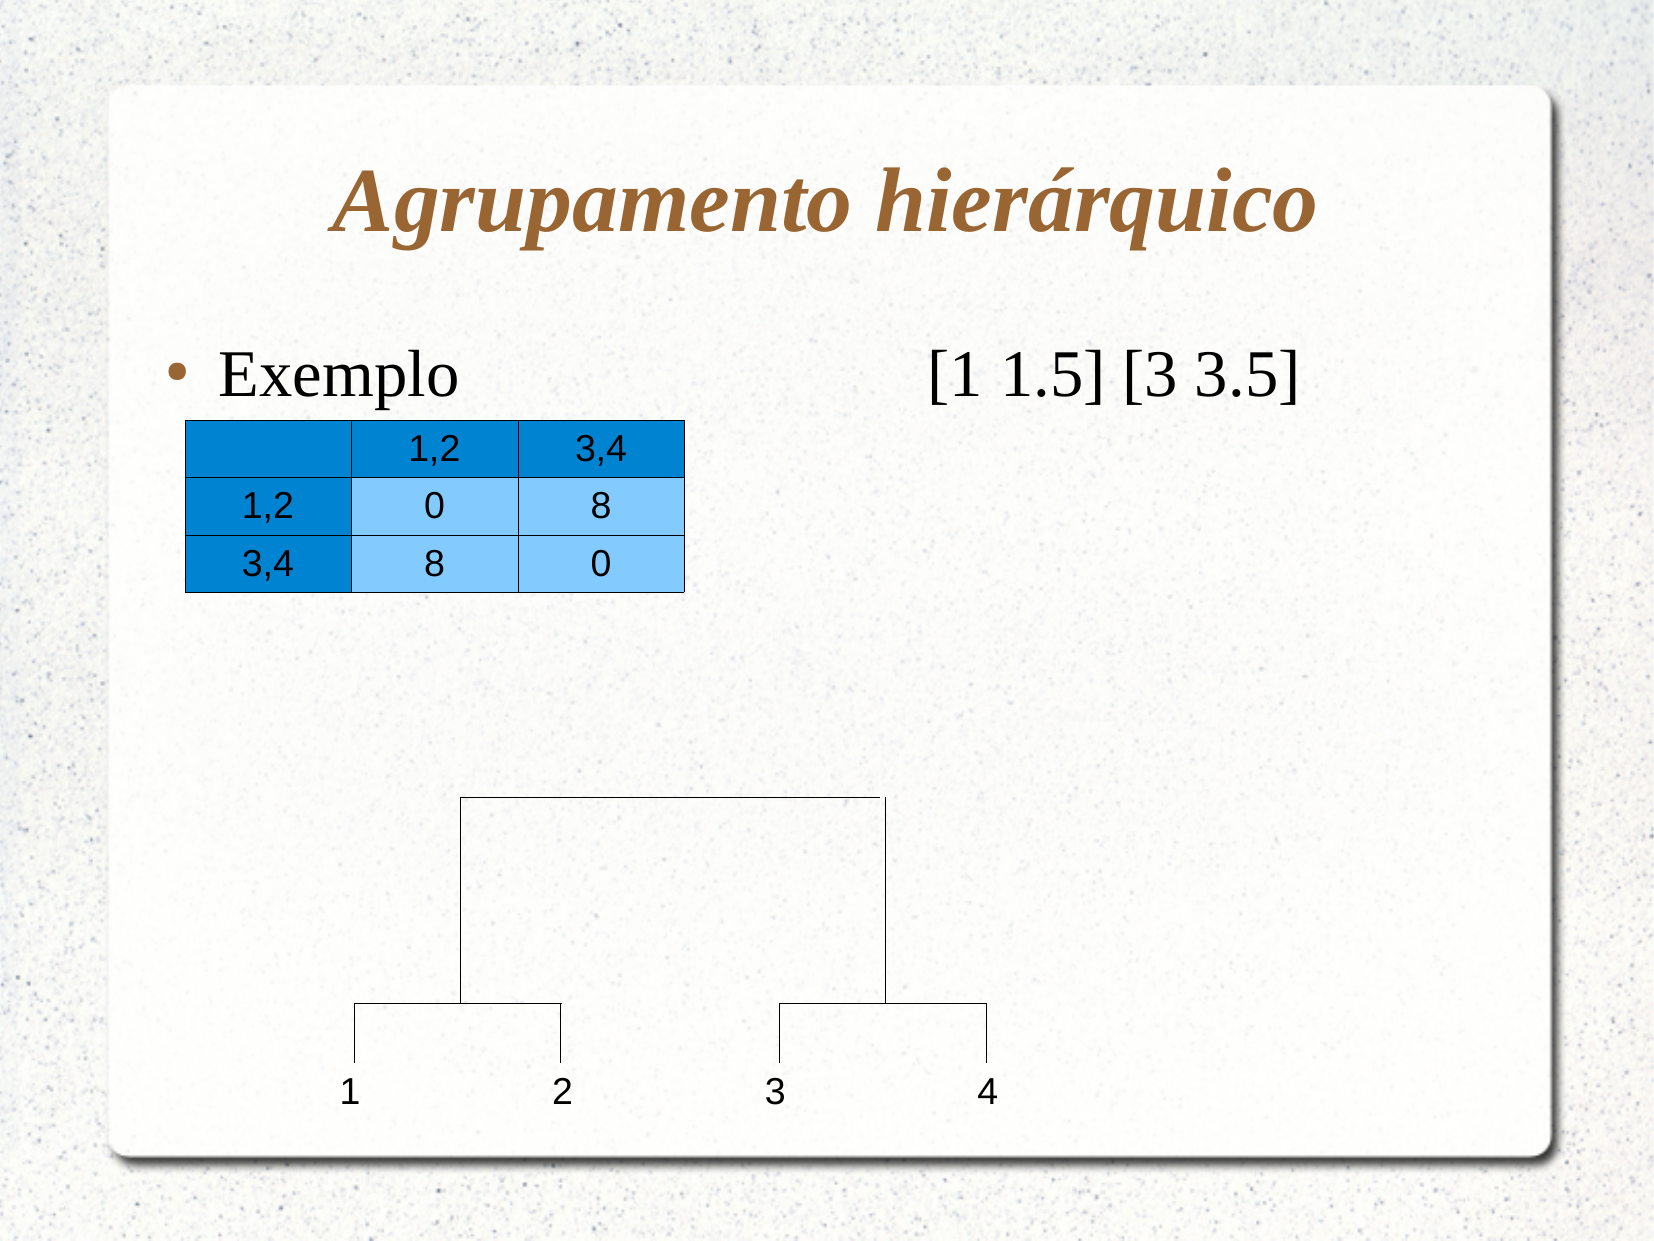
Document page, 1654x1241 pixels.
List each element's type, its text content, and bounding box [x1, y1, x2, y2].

table_cell 3,4 [186, 536, 351, 592]
text_box 3 [750, 1062, 957, 1120]
text_box 4 [962, 1062, 1016, 1120]
table_cell 8 [519, 478, 684, 535]
table_header 3,4 [519, 421, 684, 477]
table_header [186, 421, 351, 477]
table_cell 0 [519, 536, 684, 592]
title Agrupamento hierárquico [118, 96, 1536, 304]
table_cell 0 [352, 478, 518, 535]
text_box 2 [537, 1062, 591, 1120]
text_box 1 [324, 1062, 532, 1120]
table_cell 8 [352, 536, 518, 592]
picture [0, 0, 1654, 1241]
list Exemplo [1 1.5] [3 3.5] [147, 336, 1506, 1241]
table_cell 1,2 [186, 478, 351, 535]
table_header 1,2 [352, 421, 518, 477]
